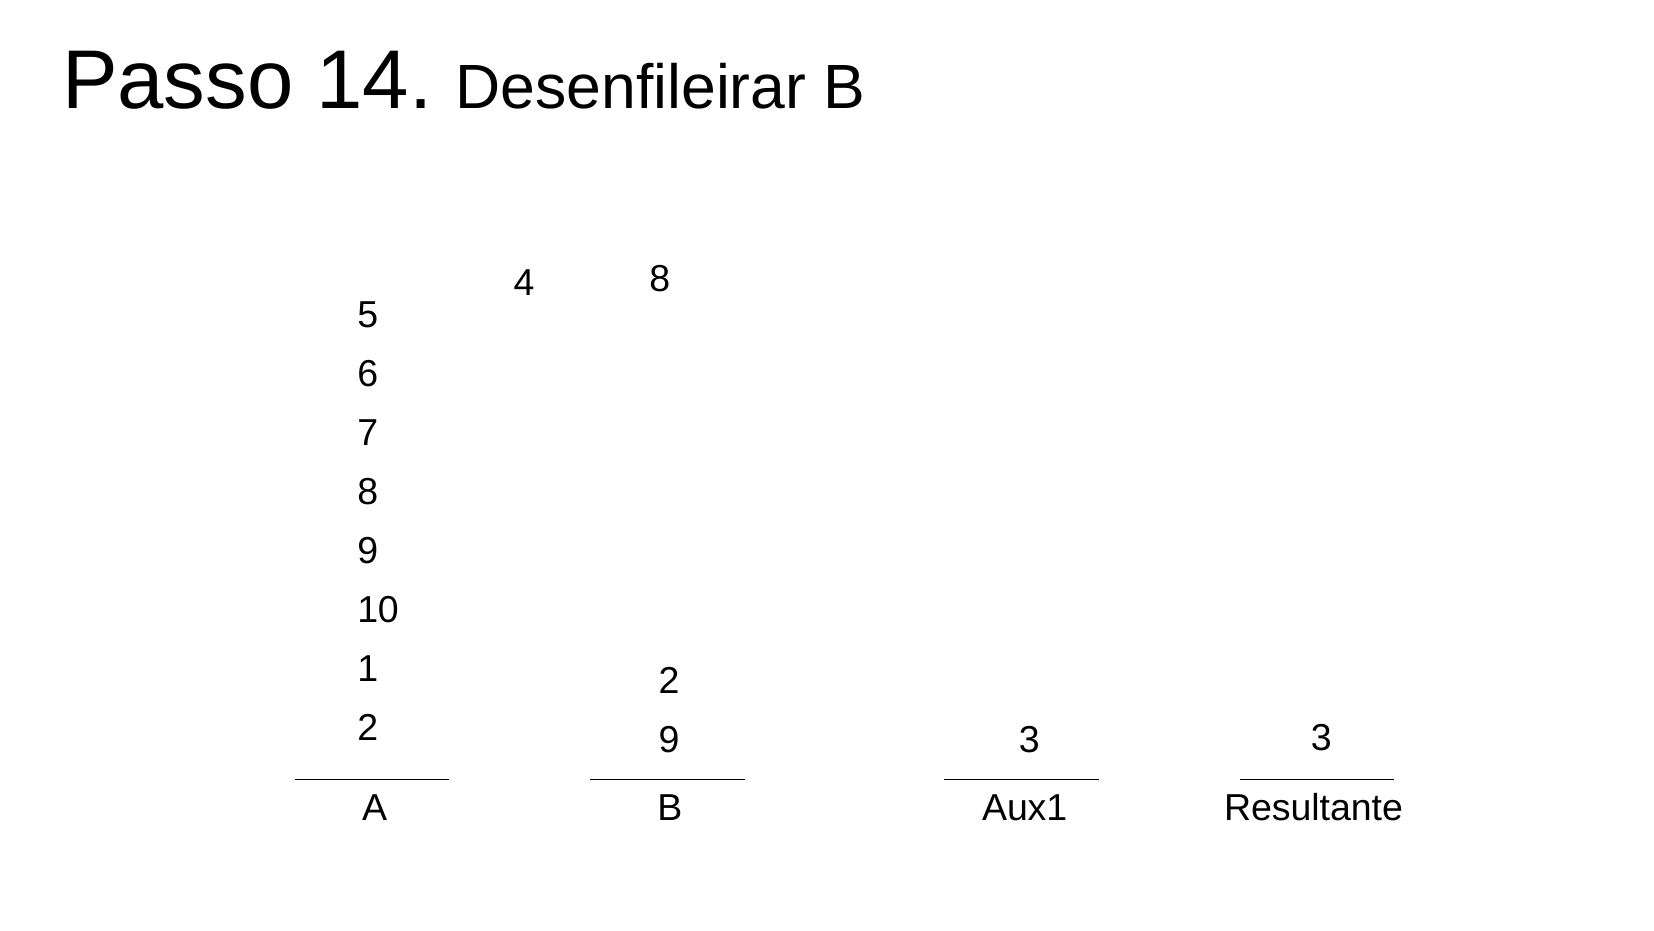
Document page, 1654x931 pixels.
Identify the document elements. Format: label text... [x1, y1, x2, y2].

text_box 8 [634, 250, 686, 308]
text_box Passo 14. Desenfileirar B [47, 25, 1607, 274]
text_box 9 [342, 521, 393, 579]
text_box 8 [342, 462, 393, 520]
text_box 2 [643, 651, 695, 709]
text_box 5 [342, 285, 393, 343]
text_box 9 [643, 710, 695, 768]
text_box B [642, 780, 698, 837]
text_box 3 [1296, 708, 1347, 766]
text_box 2 [342, 699, 426, 756]
text_box A [347, 779, 508, 837]
text_box Aux1 [967, 780, 1083, 837]
text_box 10 [342, 580, 426, 638]
text_box 4 [498, 253, 550, 311]
text_box 3 [1003, 710, 1055, 768]
text_box Resultante [1209, 779, 1418, 837]
text_box 1 [342, 640, 426, 697]
text_box 6 [342, 344, 393, 402]
text_box 7 [342, 403, 393, 461]
